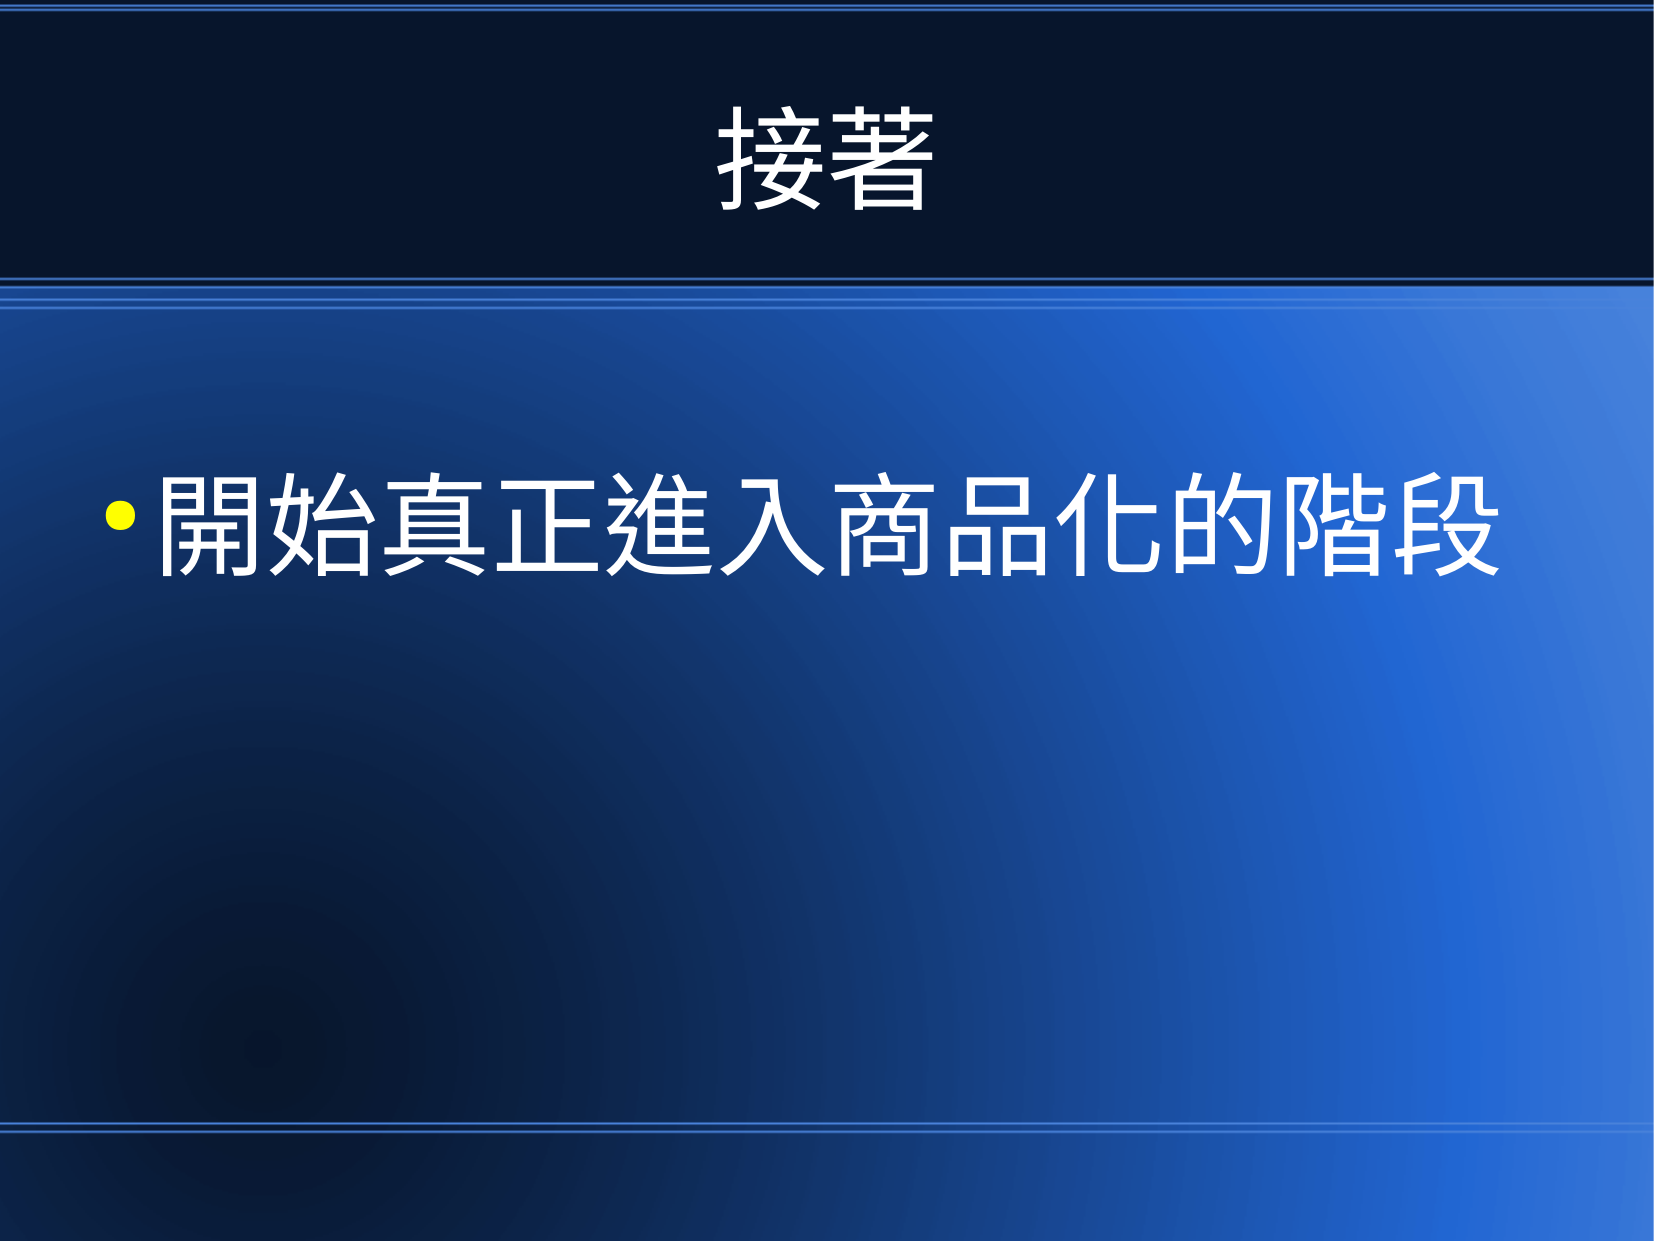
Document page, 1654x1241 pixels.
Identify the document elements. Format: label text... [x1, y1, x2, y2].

title 接著 [82, 49, 1571, 257]
list 開始真正進入商品化的階段 [82, 355, 1571, 1241]
picture [0, 0, 1654, 1241]
